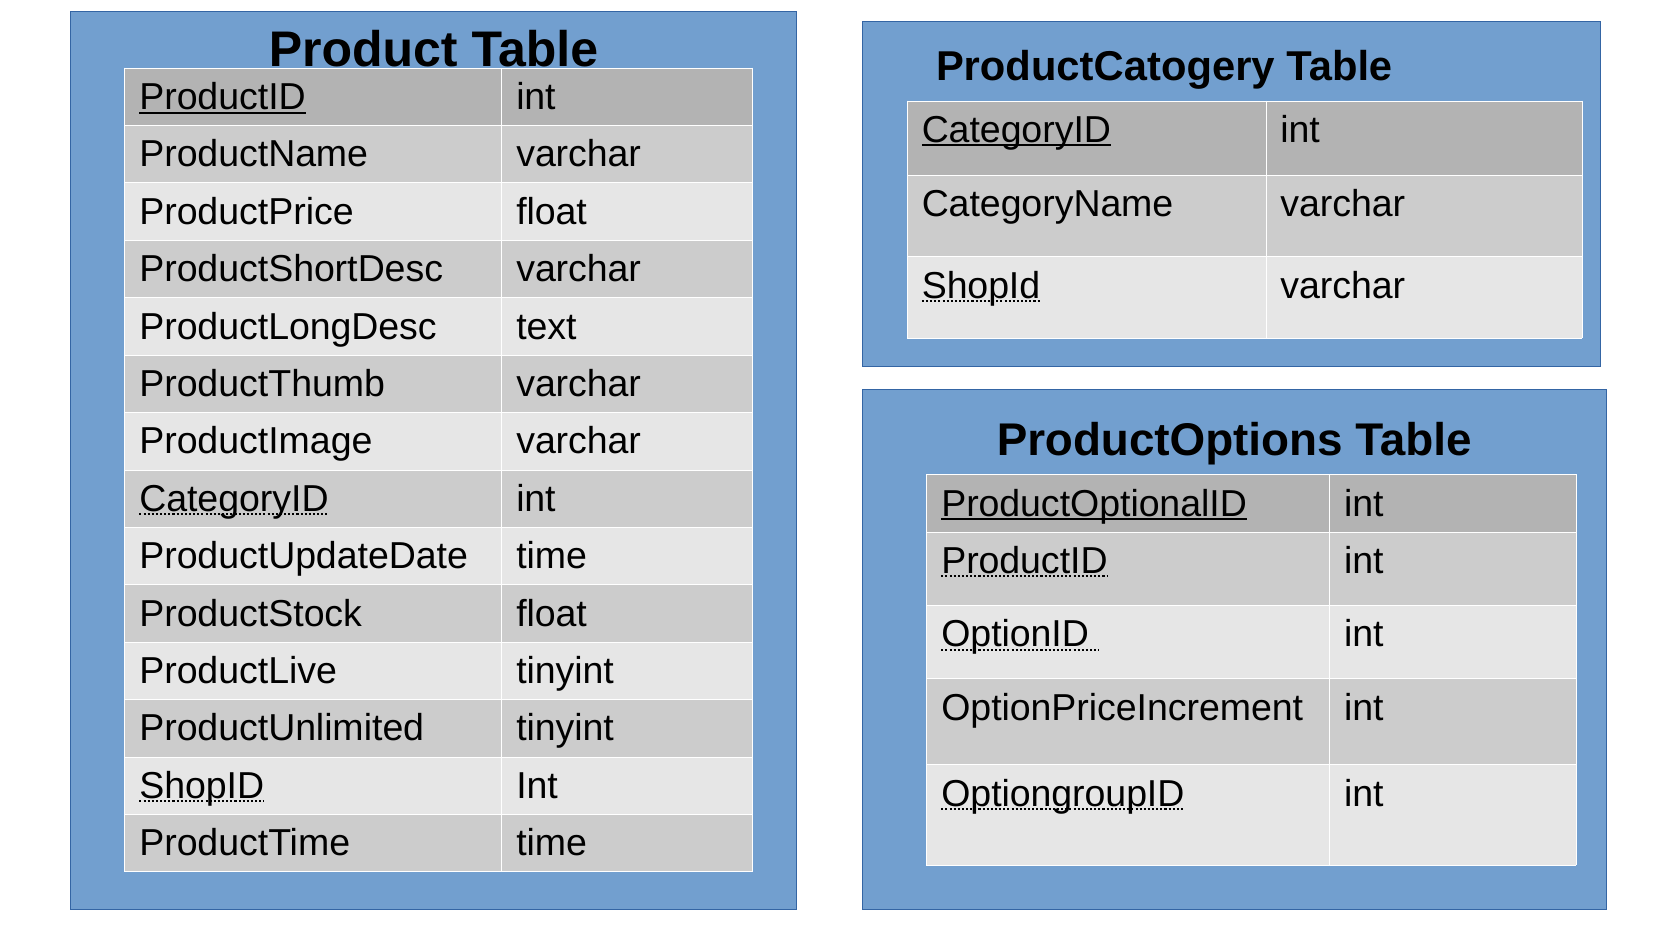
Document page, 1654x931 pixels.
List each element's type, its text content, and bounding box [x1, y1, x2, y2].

table_cell ShopID [125, 758, 501, 814]
table_cell Int [502, 758, 752, 814]
table_cell CategoryID [125, 471, 501, 527]
table_cell varchar [502, 356, 752, 412]
table_cell ProductImage [125, 413, 501, 470]
table_header int [1330, 475, 1576, 532]
table_cell tinyint [502, 700, 752, 757]
table_cell int [1330, 765, 1576, 865]
table_header ProductID [125, 69, 501, 125]
table_cell OptionID [927, 606, 1329, 678]
table_header int [1267, 102, 1582, 175]
table_cell OptionPriceIncrement [927, 679, 1329, 764]
table_cell ProductLive [125, 643, 501, 699]
table_cell varchar [502, 241, 752, 297]
text_box [862, 21, 1601, 367]
table_cell time [502, 528, 752, 584]
text_box Product Table [70, 11, 797, 910]
table_cell tinyint [502, 643, 752, 699]
table_cell ProductName [125, 126, 501, 182]
table_cell int [502, 471, 752, 527]
table_cell int [1330, 679, 1576, 764]
table_cell text [502, 298, 752, 355]
table_cell ProductStock [125, 585, 501, 642]
table_cell float [502, 585, 752, 642]
table_cell OptiongroupID [927, 765, 1329, 865]
table_cell varchar [1267, 257, 1582, 338]
table_cell ProductTime [125, 815, 501, 871]
table_cell varchar [1267, 176, 1582, 256]
table_cell ProductUnlimited [125, 700, 501, 757]
table_cell ShopId [908, 257, 1266, 338]
table_cell ProductID [927, 533, 1329, 605]
table_cell ProductShortDesc [125, 241, 501, 297]
table_cell int [1330, 533, 1576, 605]
table_header ProductOptionalID [927, 475, 1329, 532]
table_header int [502, 69, 752, 125]
table_cell CategoryName [908, 176, 1266, 256]
table_cell float [502, 183, 752, 240]
text_box ProductCatogery Table [921, 35, 1520, 144]
table_cell time [502, 815, 752, 871]
table_header CategoryID [908, 102, 1266, 175]
text_box ProductOptions Table [862, 389, 1607, 910]
table_cell int [1330, 606, 1576, 678]
table_cell ProductPrice [125, 183, 501, 240]
table_cell ProductThumb [125, 356, 501, 412]
table_cell ProductLongDesc [125, 298, 501, 355]
table_cell ProductUpdateDate [125, 528, 501, 584]
table_cell varchar [502, 413, 752, 470]
table_cell varchar [502, 126, 752, 182]
